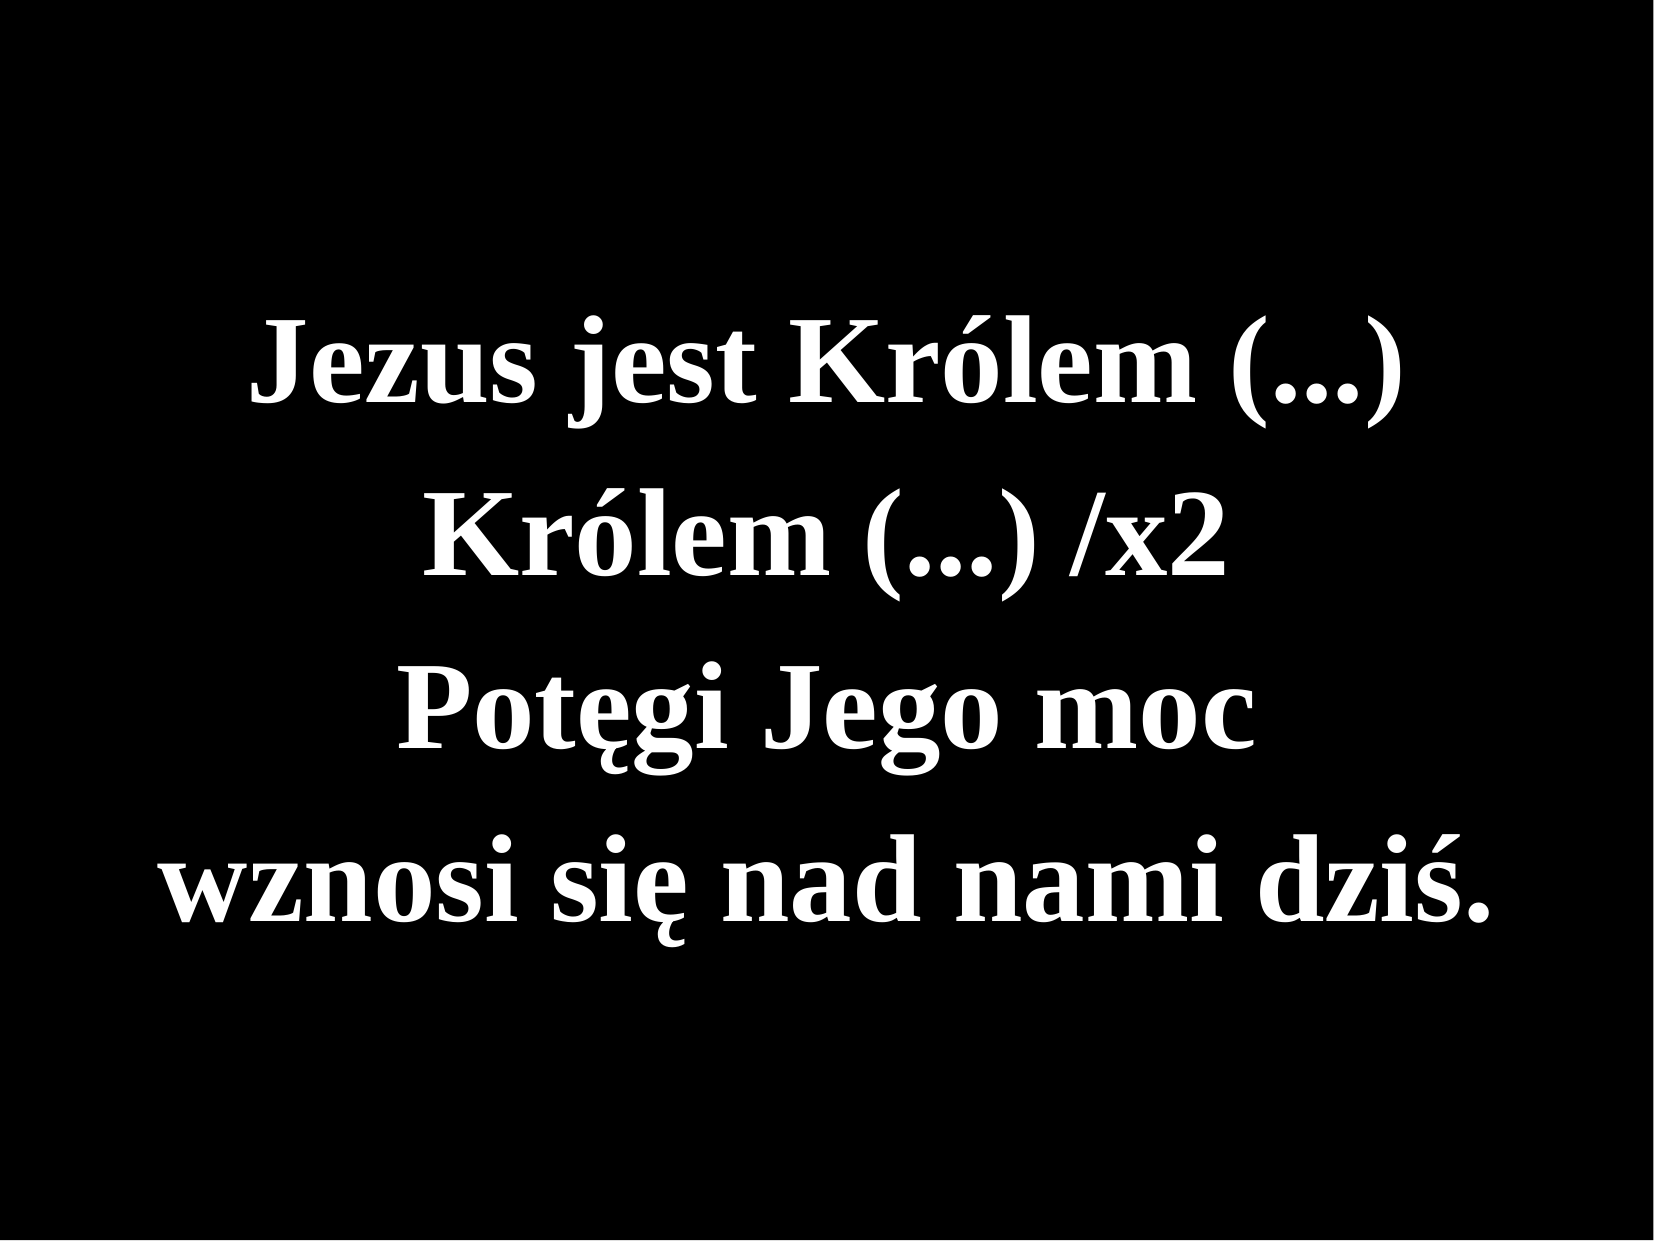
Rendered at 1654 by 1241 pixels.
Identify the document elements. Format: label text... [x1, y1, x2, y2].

title Jezus jest Królem (...) ppp Królem (...) /x2 ppp Potęgi Jego moc ppp wznosi się nad nami dziś. [0, 0, 1654, 1241]
